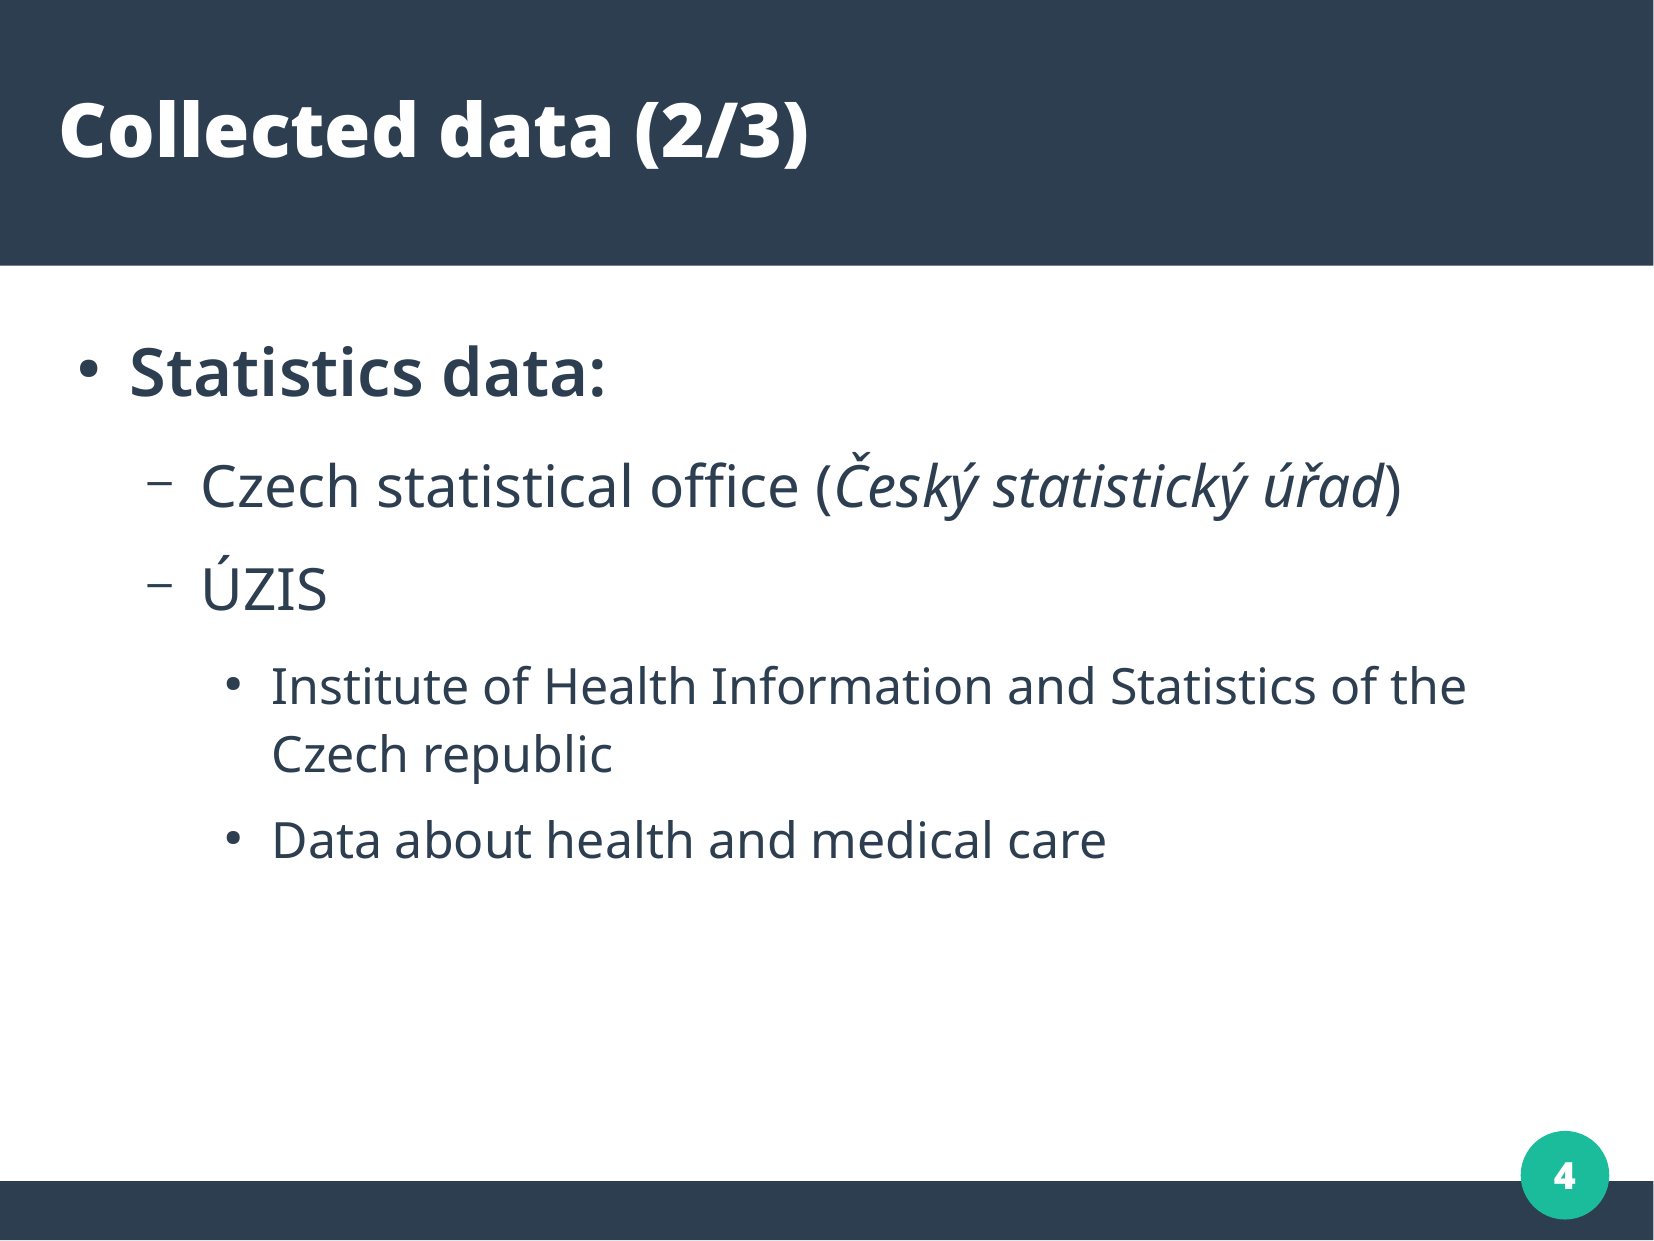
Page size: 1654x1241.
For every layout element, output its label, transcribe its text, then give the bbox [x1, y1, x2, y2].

title Collected data (2/3) [59, 49, 1595, 207]
list Statistics data: Czech statistical office (Český statistický úřad) ÚZIS Institute of Health Information and Statistics of the Czech republic Data about health and medical care [59, 324, 1595, 1152]
